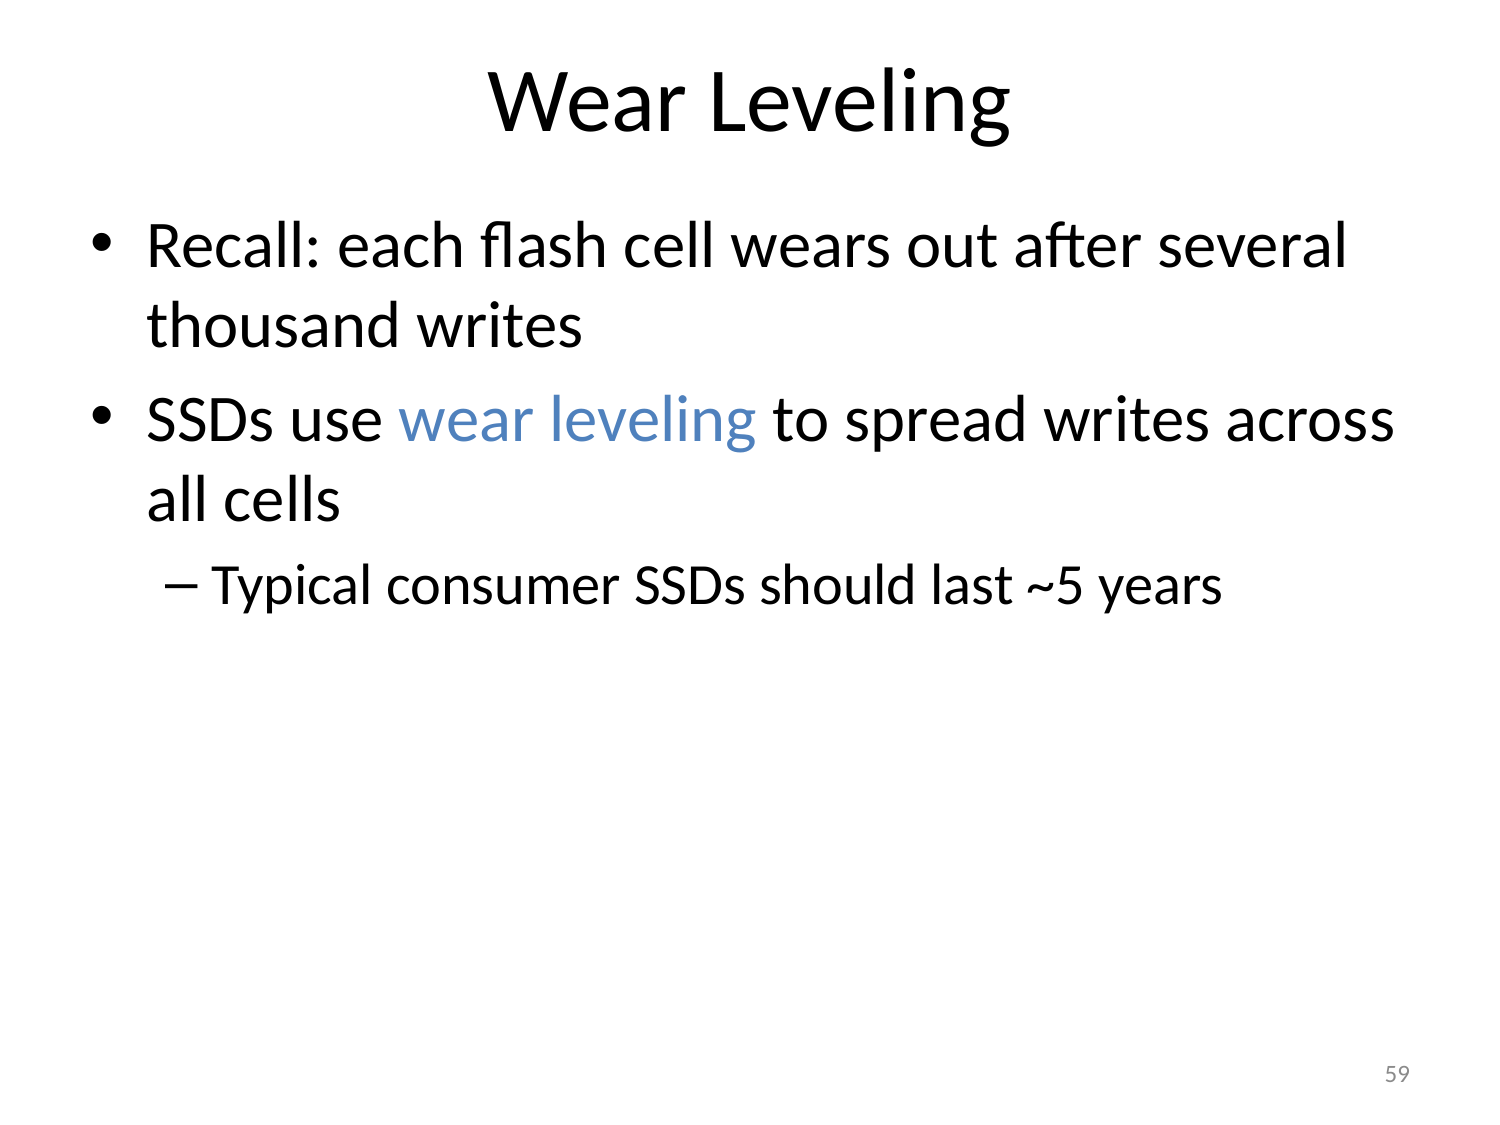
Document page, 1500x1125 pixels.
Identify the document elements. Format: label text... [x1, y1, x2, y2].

title Wear Leveling [75, 1, 1425, 189]
slide_number <number> [1074, 1042, 1425, 1103]
list Recall: each flash cell wears out after several thousand writes SSDs use wear leveling to spread writes across all cells Typical consumer SSDs should last ~5 years [75, 193, 1425, 1040]
